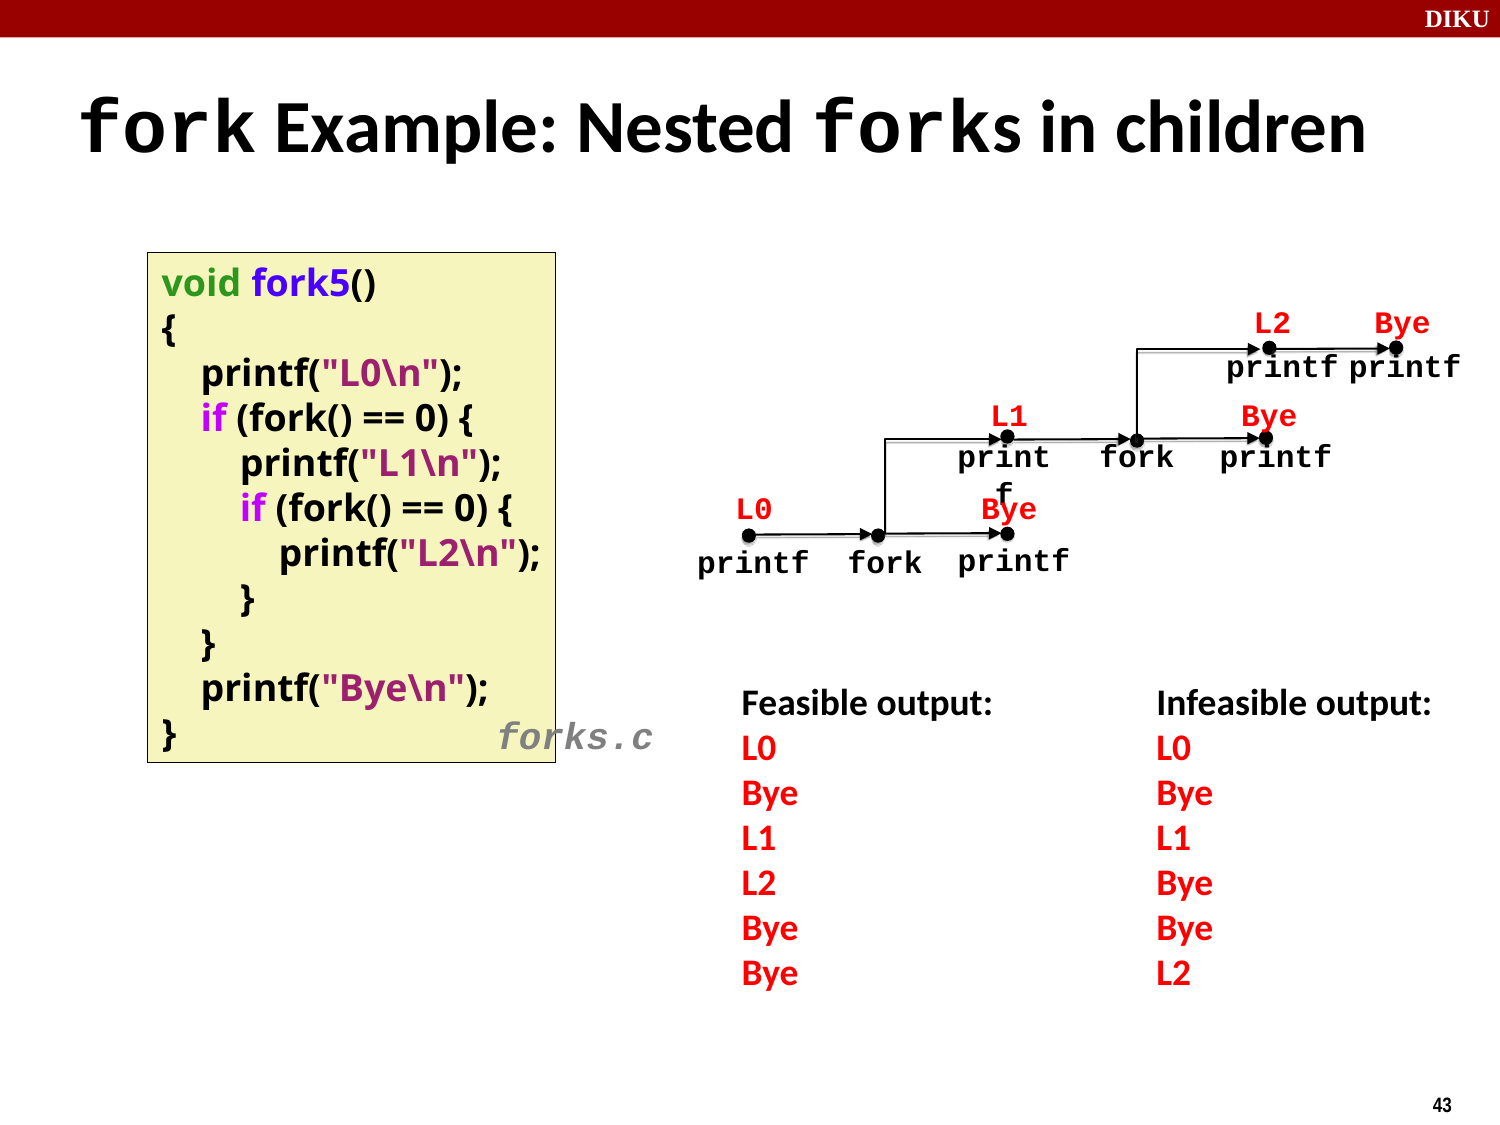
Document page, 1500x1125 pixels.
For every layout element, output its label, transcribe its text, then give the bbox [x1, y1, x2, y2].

text_box L0 [720, 481, 788, 534]
text_box L1 [975, 388, 1043, 441]
text_box L2 [1238, 295, 1307, 348]
text_box [872, 529, 884, 534]
text_box Bye [1359, 295, 1446, 348]
title fork Example: Nested forks in children [62, 75, 1447, 169]
text_box Bye [1226, 387, 1313, 440]
text_box printf [1192, 429, 1359, 482]
text_box printf [1331, 339, 1480, 392]
text_box Bye [966, 481, 1053, 534]
text_box printf [682, 534, 825, 587]
text_box Feasible output: L0 Bye L1 L2 Bye Bye [726, 670, 1009, 1001]
text_box forks.c [481, 708, 669, 767]
text_box void fork5() { printf("L0\n"); if (fork() == 0) { printf("L1\n"); if (fork() == 0) { printf("L2\n"); } } printf("Bye\n"); } [146, 252, 556, 762]
text_box printf [1203, 339, 1331, 392]
text_box fork [1075, 429, 1192, 482]
text_box fork [831, 534, 939, 587]
text_box Infeasible output: L0 Bye L1 Bye Bye L2 [1141, 670, 1448, 1001]
text_box printf [933, 429, 1075, 520]
text_box printf [939, 532, 1090, 585]
text_box printf [1307, 339, 1331, 347]
